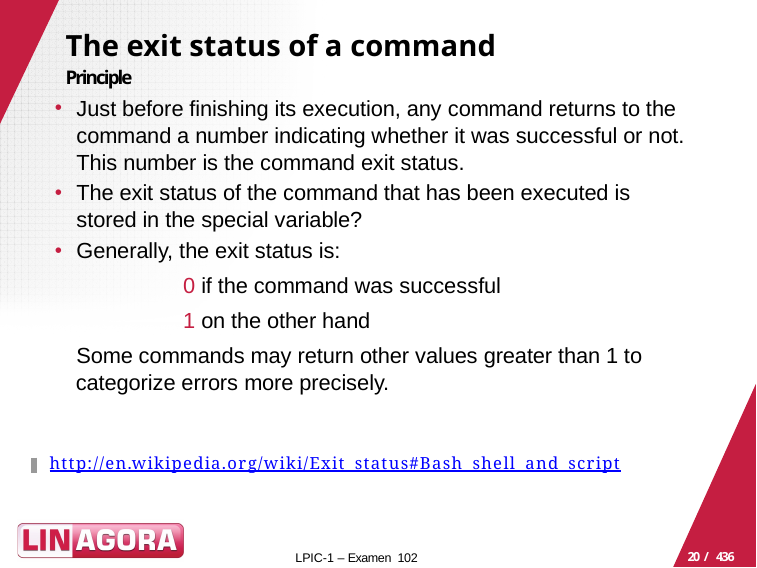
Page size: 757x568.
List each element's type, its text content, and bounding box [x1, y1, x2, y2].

text_box [17, 519, 184, 562]
slide_number <numéro> / 436 [683, 549, 747, 568]
footer LPIC-1 – Examen 102 [293, 549, 420, 568]
picture [0, 0, 352, 352]
title The exit status of a command [63, 26, 692, 62]
text_box Principle Just before finishing its execution, any command returns to the command a number indicating whether it was successful or not. This number is the command exit status. The exit status of the command that has been executed is stored in the special variable? Generally, the exit status is: 0 if the command was successful 1 on the other hand Some commands may return other values greater than 1 to categorize errors more precisely. [52, 65, 727, 395]
text_box http://en.wikipedia.org/wiki/Exit_status#Bash_shell_and_script [47, 452, 674, 476]
